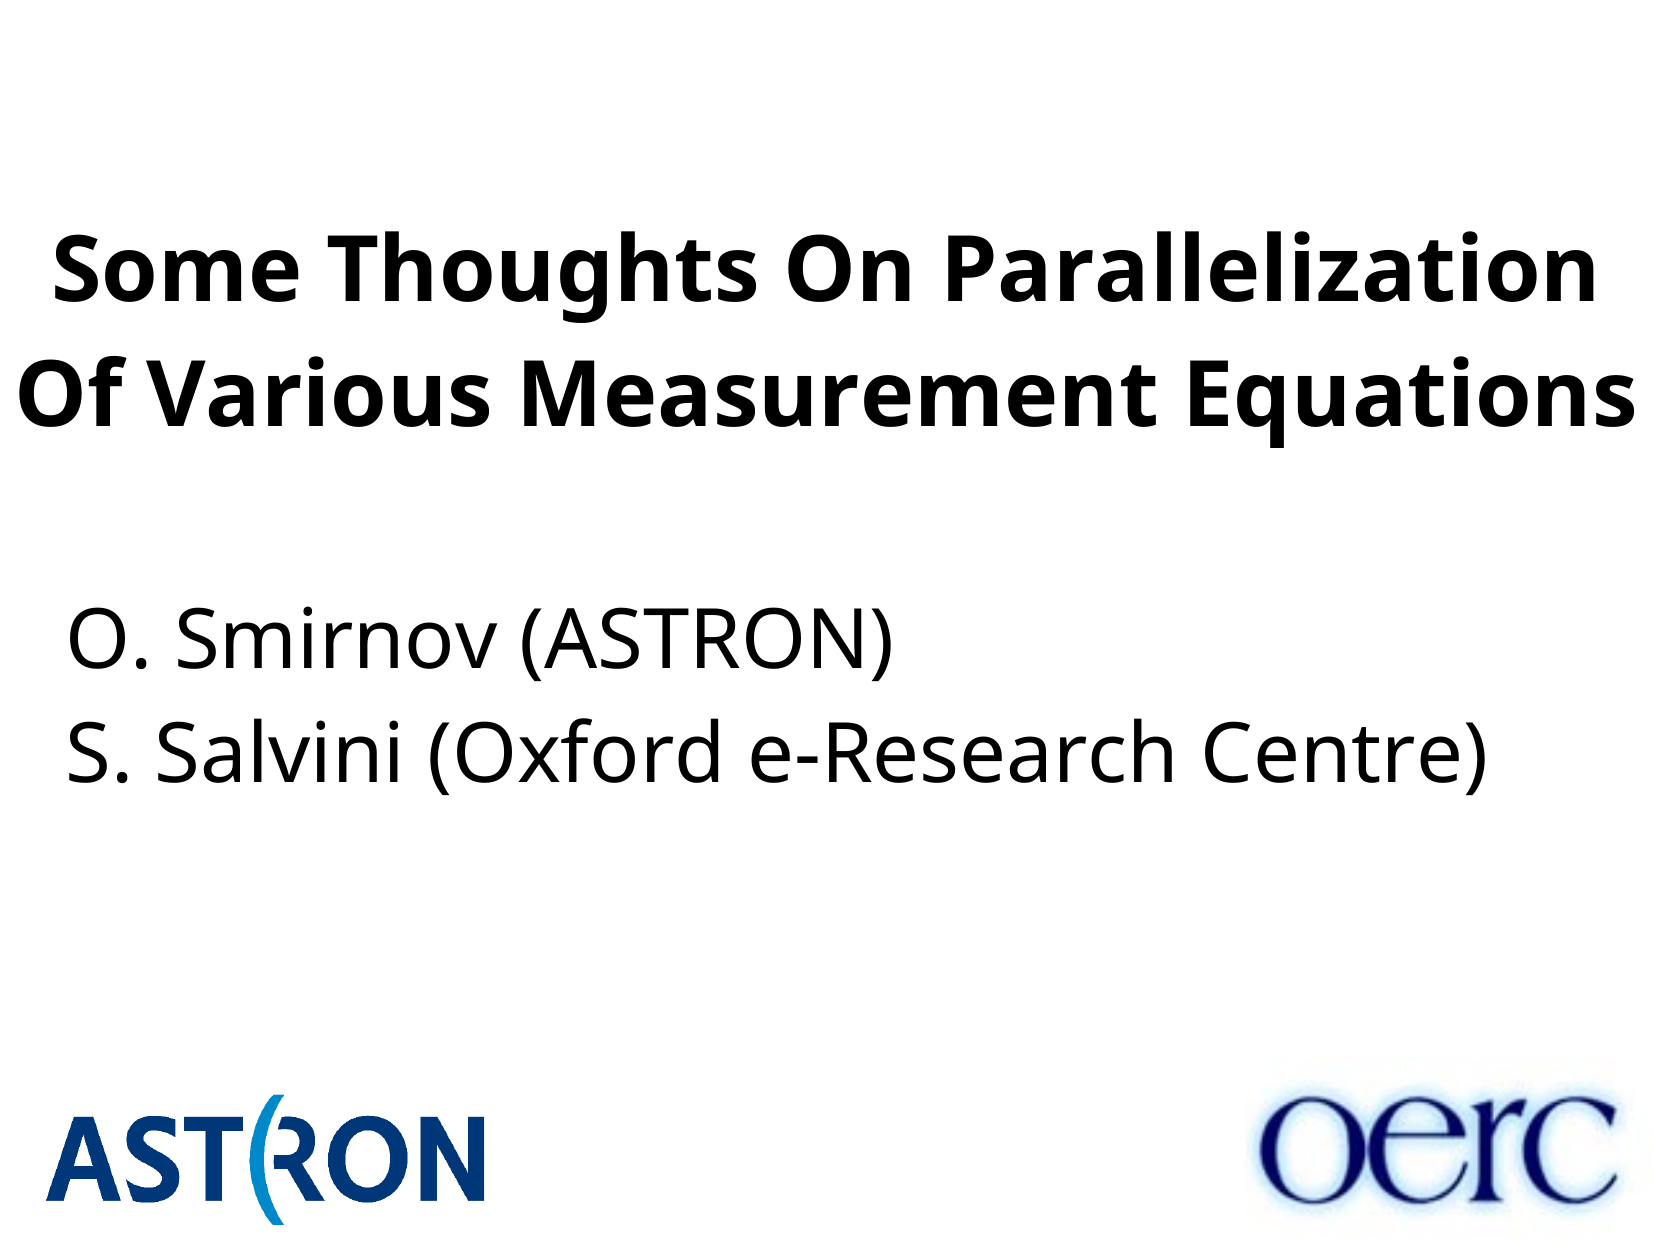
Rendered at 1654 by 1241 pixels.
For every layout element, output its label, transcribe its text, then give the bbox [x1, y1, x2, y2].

title Some Thoughts On Parallelization Of Various Measurement Equations [0, 124, 1654, 1033]
list O. Smirnov (ASTRON) S. Salvini (Oxford e-Research Centre) [65, 579, 1592, 1035]
picture [1245, 1058, 1654, 1241]
picture [37, 1076, 495, 1241]
